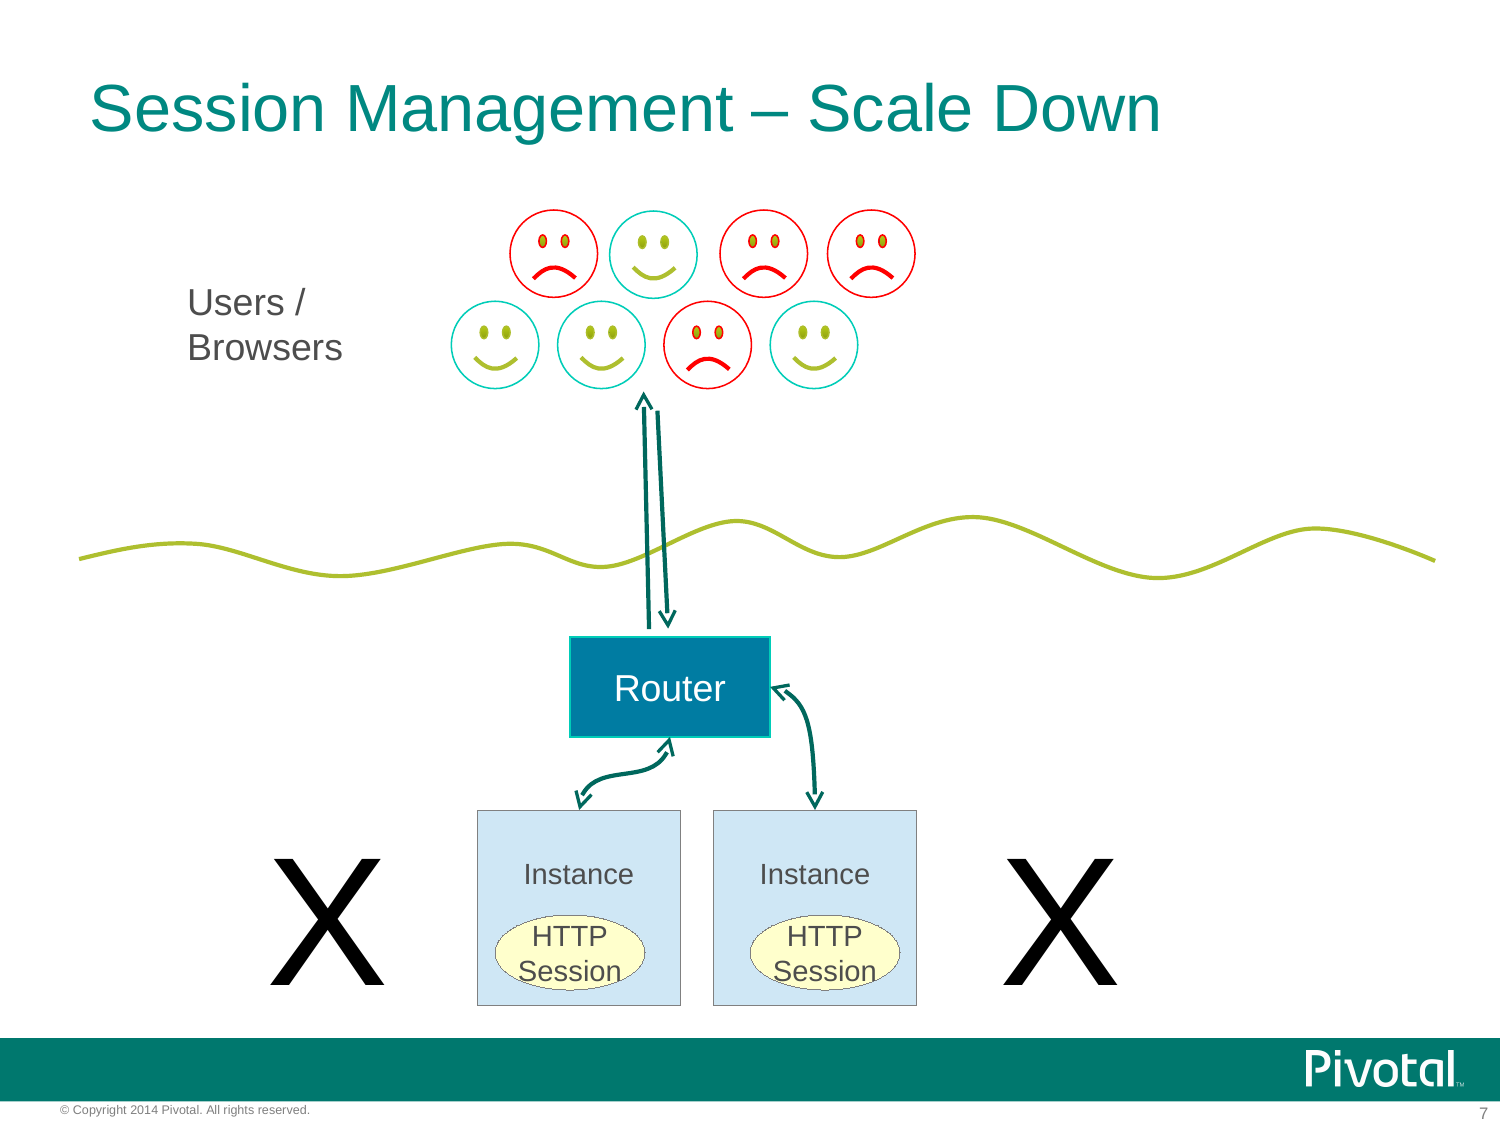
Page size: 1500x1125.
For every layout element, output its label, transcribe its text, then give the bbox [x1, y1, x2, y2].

text_box [770, 301, 858, 389]
text_box [609, 211, 698, 299]
text_box [451, 301, 539, 389]
text_box [557, 301, 646, 389]
text_box Instance [477, 810, 681, 1006]
text_box Instance [713, 810, 917, 1006]
title Session Management – Scale Down [75, 45, 1426, 165]
text_box [720, 210, 808, 298]
text_box Router [569, 636, 770, 737]
text_box X [984, 795, 1137, 1030]
picture [1306, 1050, 1464, 1087]
text_box [663, 301, 752, 389]
text_box HTTP Session [495, 915, 646, 991]
text_box Users / Browsers [172, 269, 376, 376]
text_box X [252, 795, 404, 1030]
text_box HTTP Session [750, 915, 901, 991]
text_box [827, 210, 916, 298]
text_box [510, 210, 598, 298]
